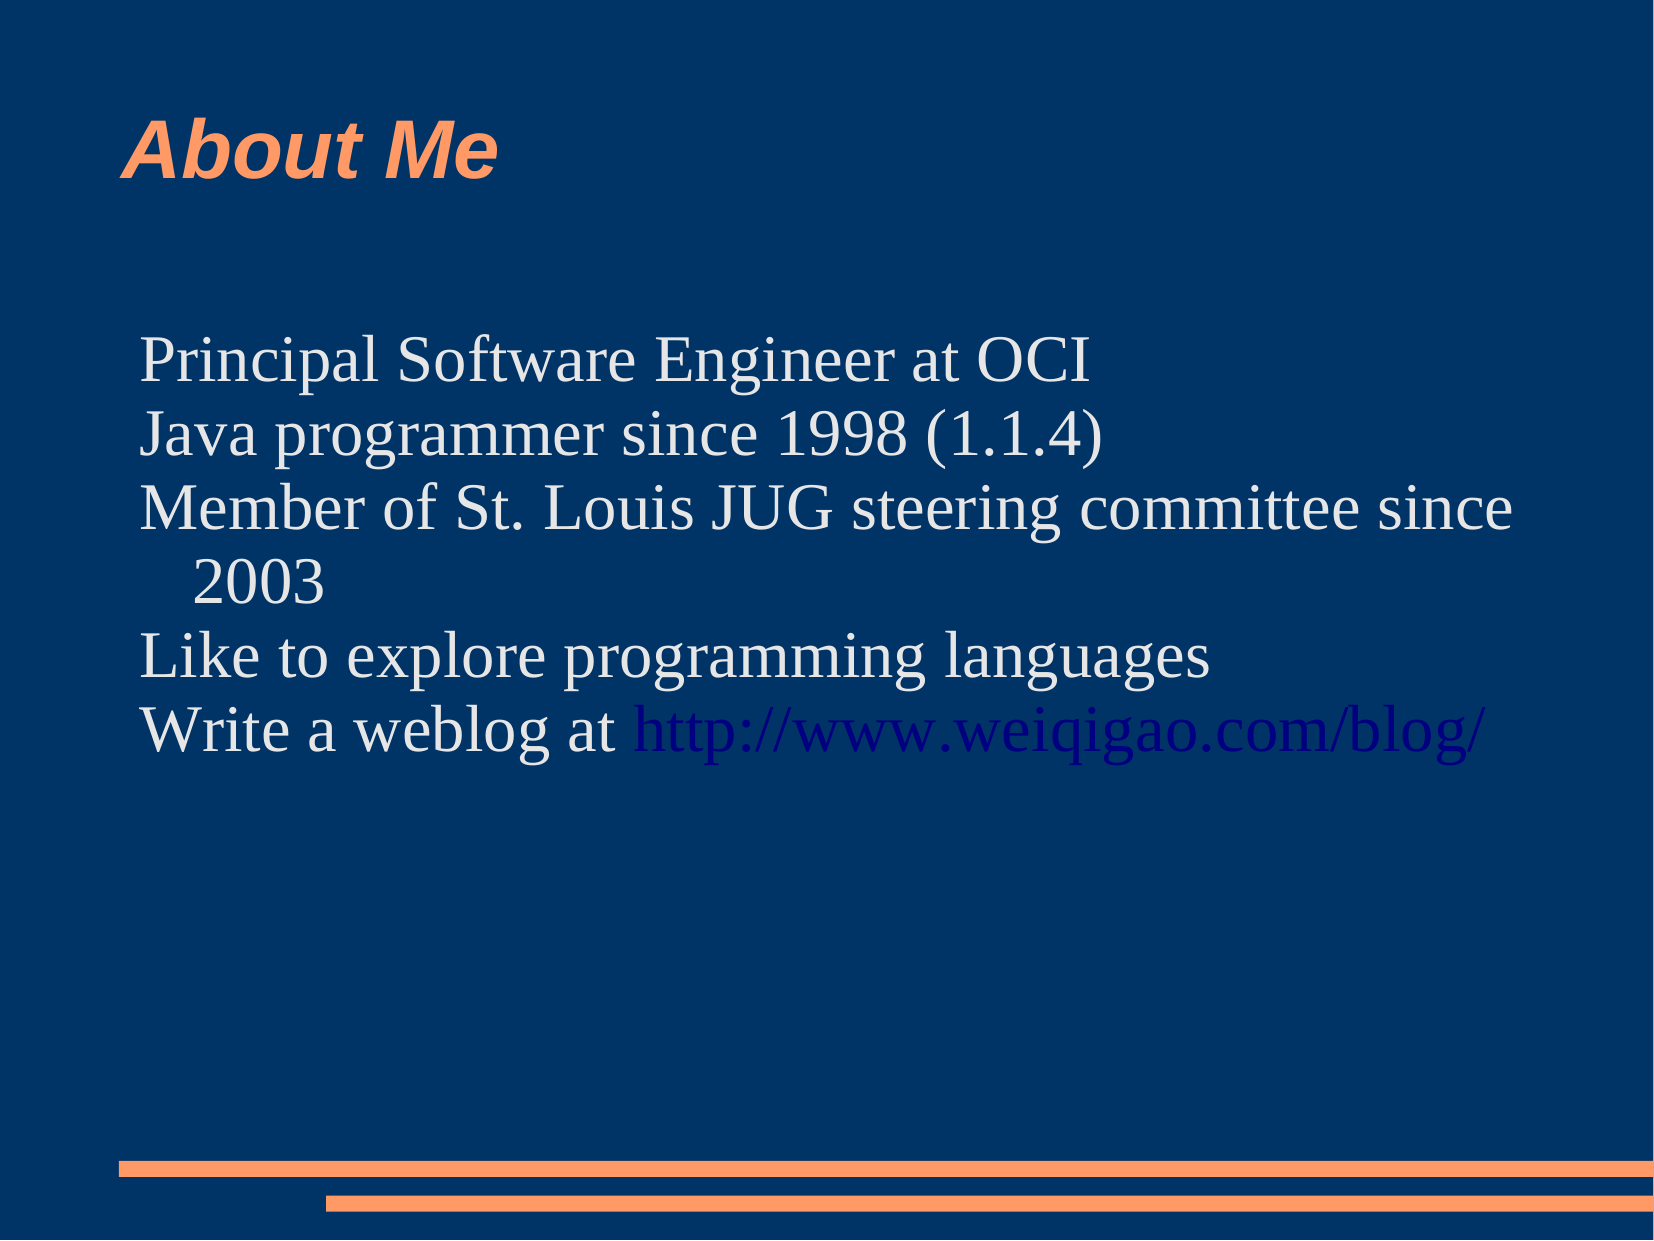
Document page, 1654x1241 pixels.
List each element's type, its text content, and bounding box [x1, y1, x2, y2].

title About Me [121, 46, 1534, 254]
list Principal Software Engineer at OCI Java programmer since 1998 (1.1.4) Member of St. Louis JUG steering committee since 2003 Like to explore programming languages Write a weblog at http://www.weiqigao.com/blog/ [121, 322, 1561, 1133]
